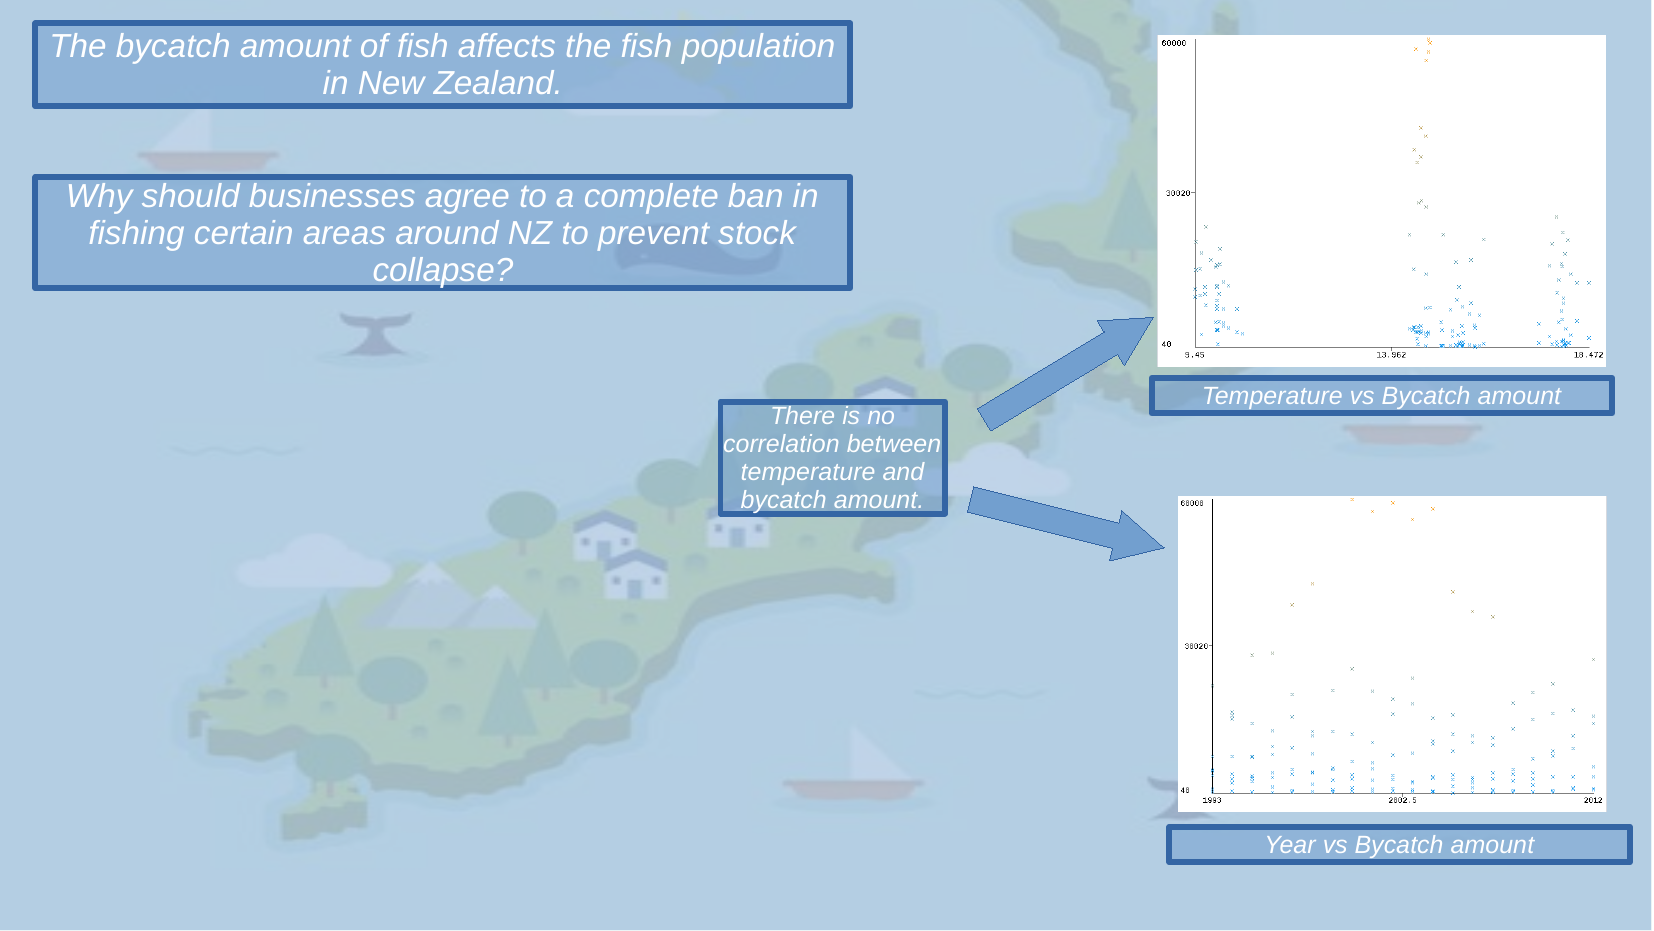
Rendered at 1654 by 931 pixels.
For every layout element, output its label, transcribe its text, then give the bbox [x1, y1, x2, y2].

text_box [967, 486, 1165, 561]
picture [0, 0, 1652, 931]
title Why should businesses agree to a complete ban in fishing certain areas around NZ to prevent stock collapse? [35, 177, 851, 289]
title The bycatch amount of fish affects the fish population in New Zealand. [35, 23, 851, 107]
text_box [977, 317, 1154, 431]
title Year vs Bycatch amount [1169, 826, 1630, 863]
title Temperature vs Bycatch amount [1151, 377, 1613, 414]
title There is no correlation between temperature and bycatch amount. [720, 401, 945, 514]
